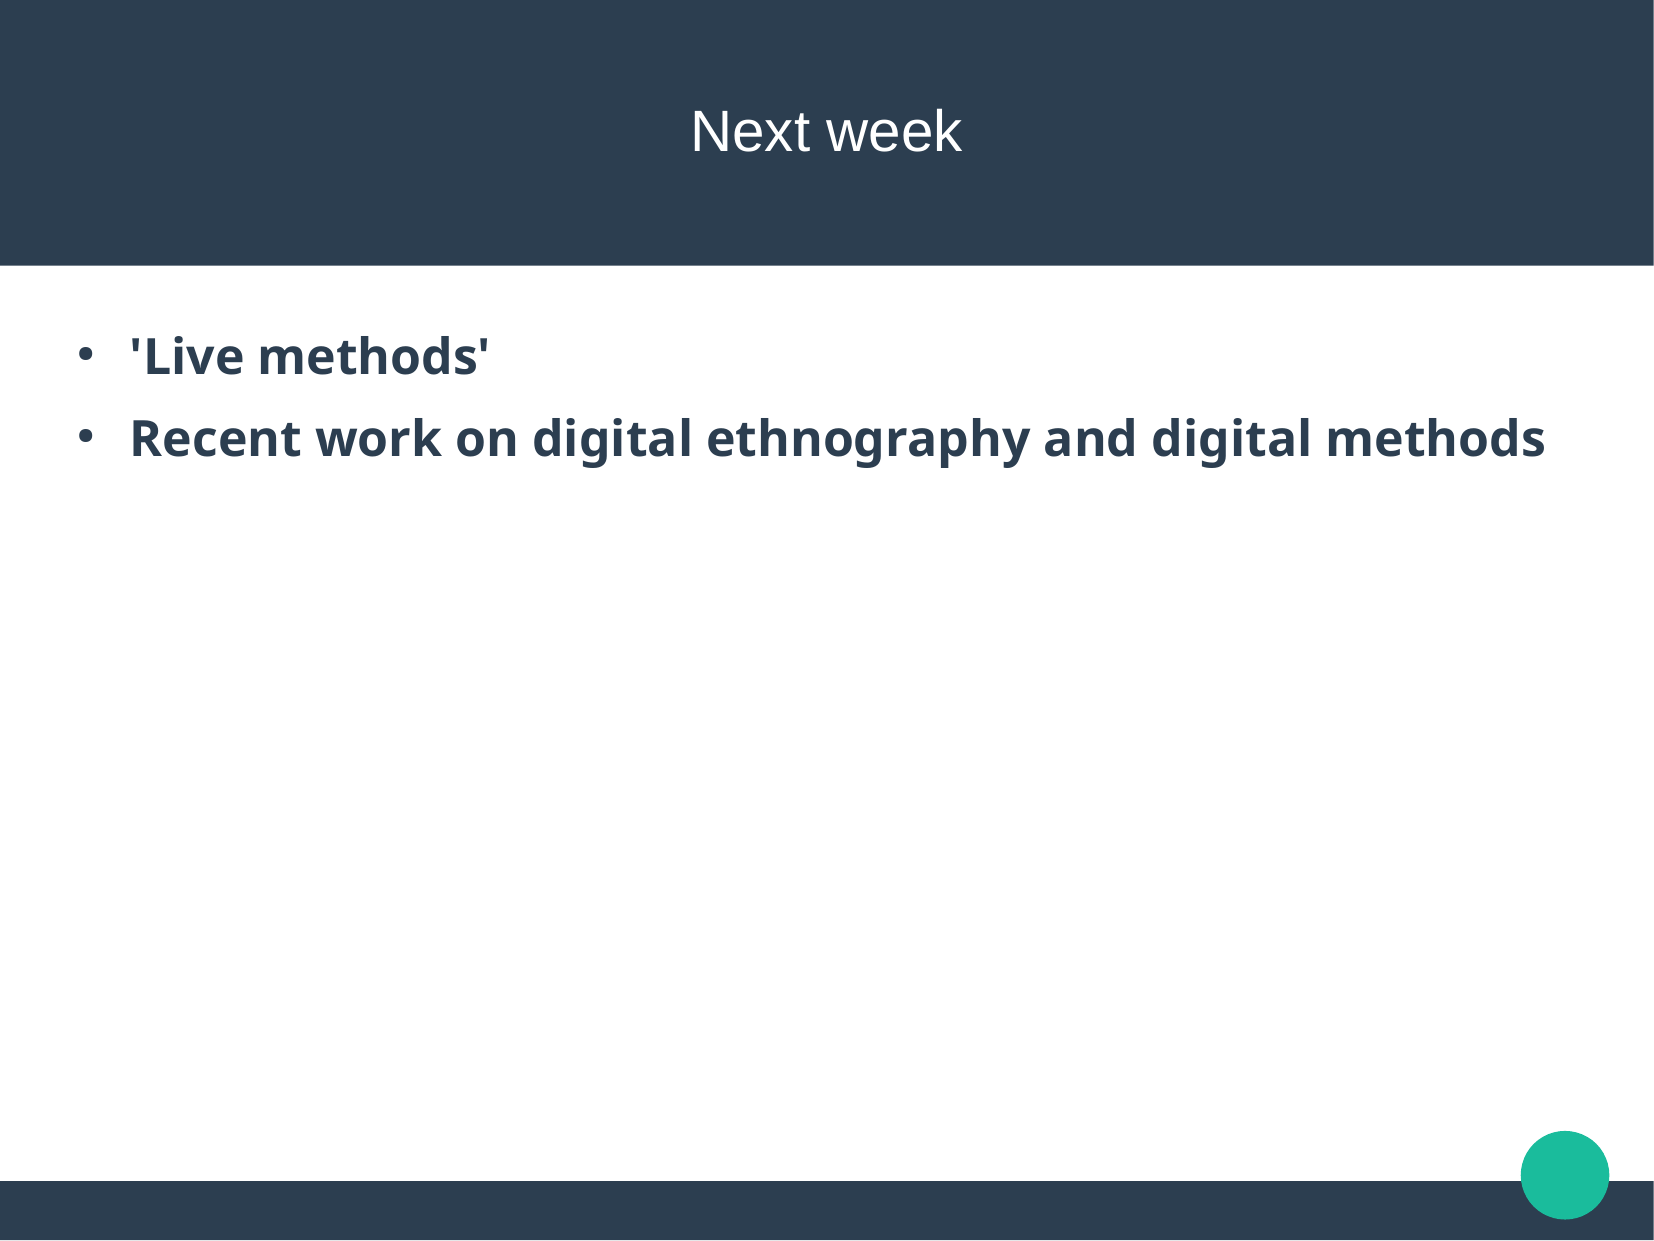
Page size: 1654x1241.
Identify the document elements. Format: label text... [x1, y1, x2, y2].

title Next week [59, 49, 1595, 207]
list 'Live methods' Recent work on digital ethnography and digital methods [59, 324, 1595, 1152]
